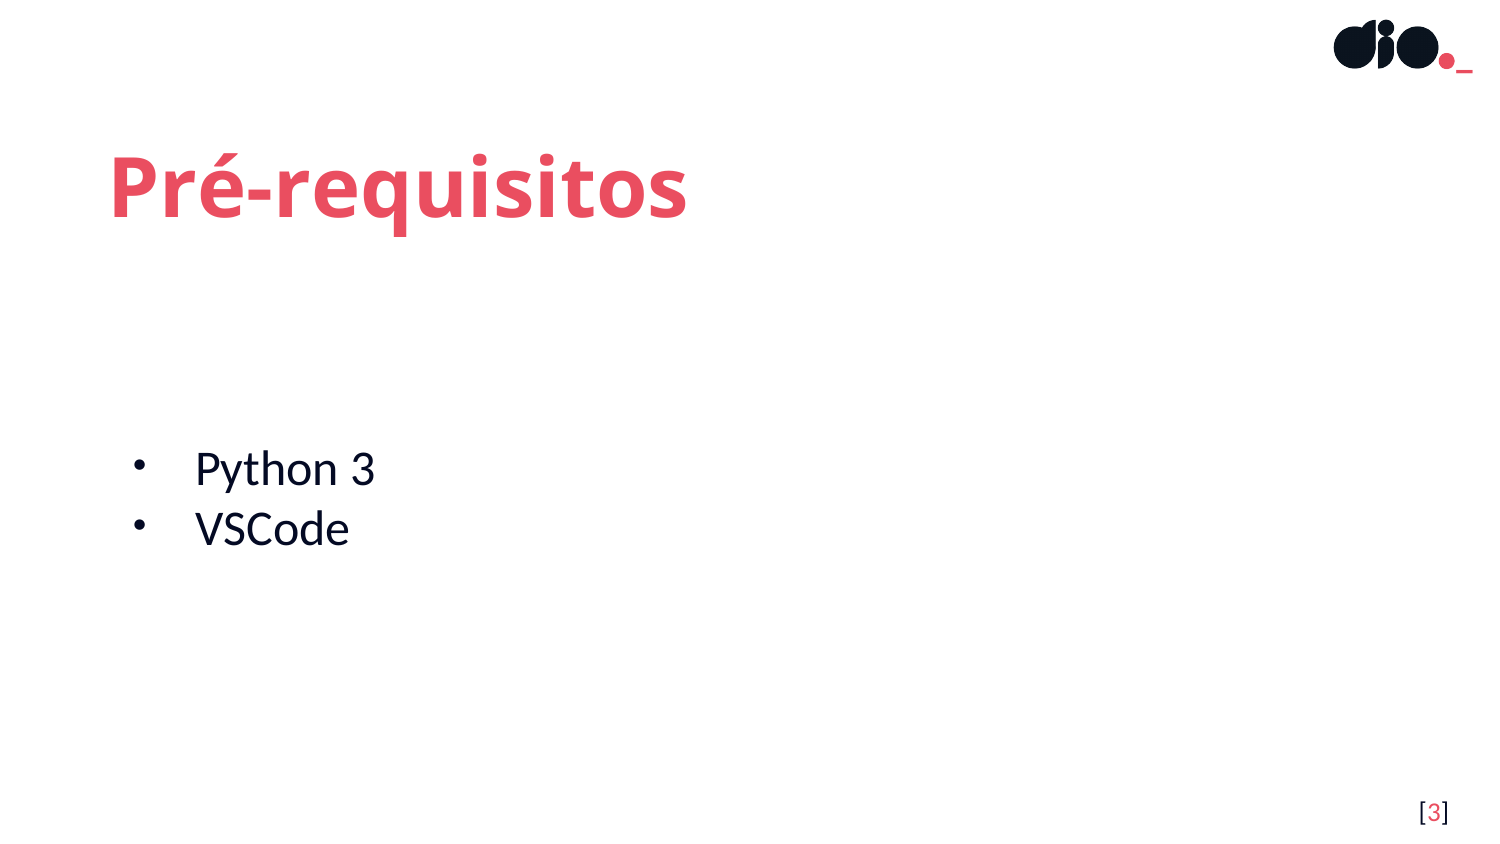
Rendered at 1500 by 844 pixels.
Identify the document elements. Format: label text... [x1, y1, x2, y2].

text_box [] [1403, 779, 1494, 844]
text_box Python 3 VSCode [92, 243, 1408, 749]
text_box Pré-requisitos [92, 104, 1408, 243]
